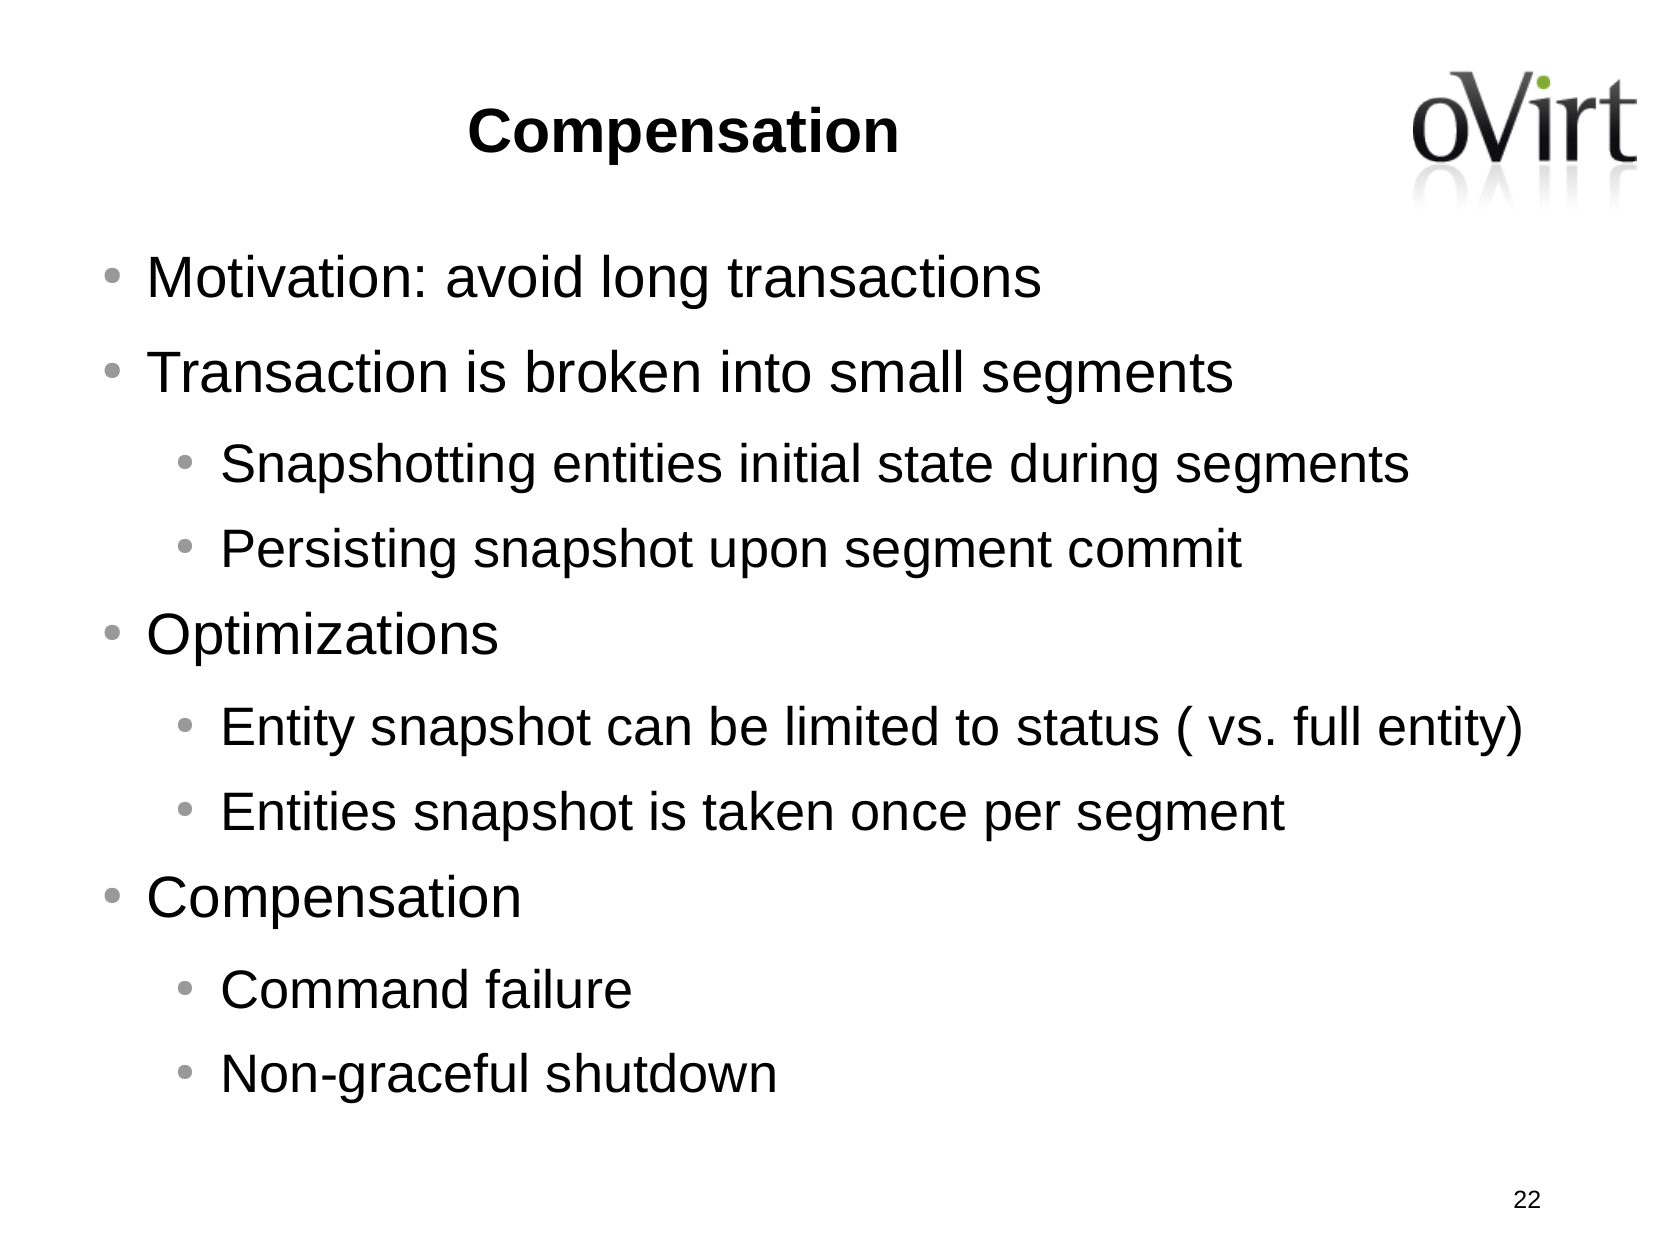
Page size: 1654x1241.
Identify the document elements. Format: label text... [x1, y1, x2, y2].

list Motivation: avoid long transactions Transaction is broken into small segments Snapshotting entities initial state during segments Persisting snapshot upon segment commit Optimizations Entity snapshot can be limited to status ( vs. full entity) Entities snapshot is taken once per segment Compensation Command failure Non-graceful shutdown [86, 244, 1576, 1105]
picture [1413, 63, 1637, 212]
title Compensation [82, 37, 1303, 226]
